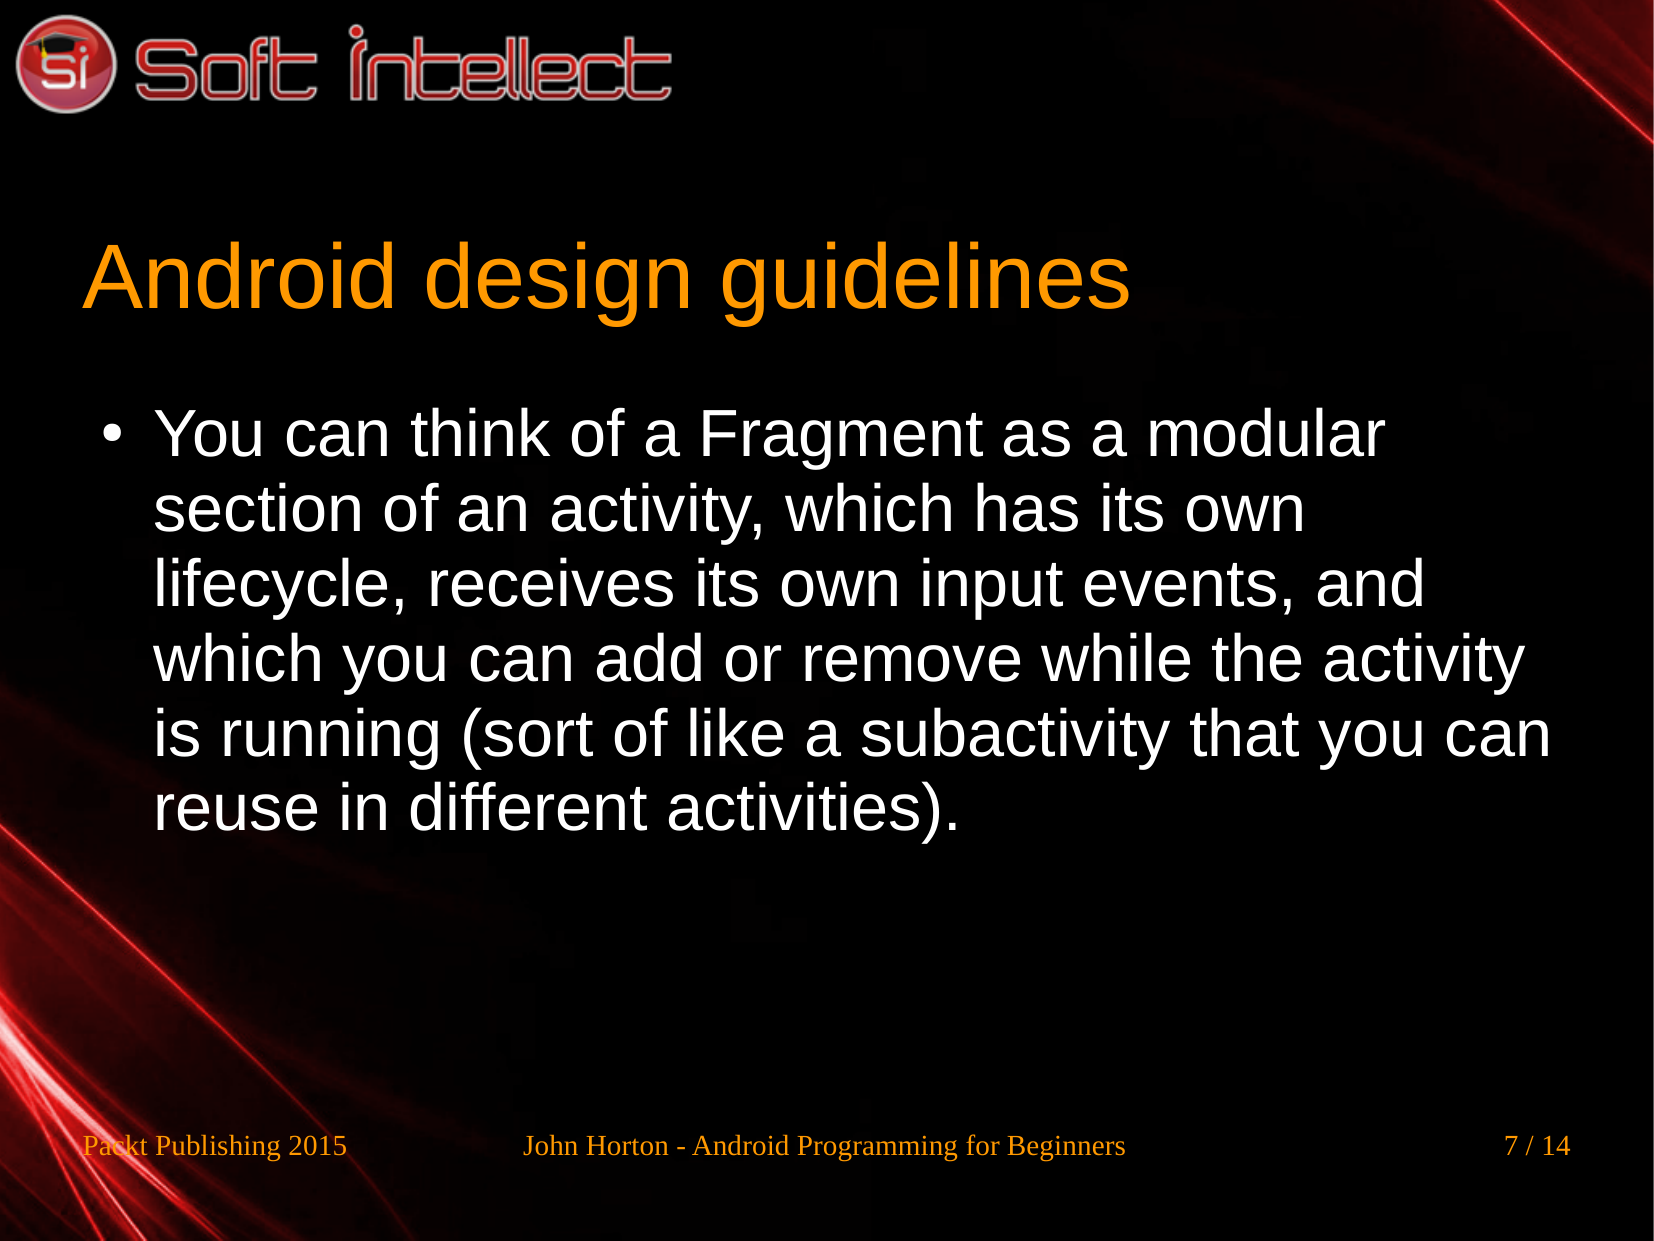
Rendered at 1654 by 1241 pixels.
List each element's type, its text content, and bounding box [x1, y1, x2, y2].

title Android design guidelines [82, 173, 1571, 381]
picture [0, 0, 1654, 1241]
list You can think of a Fragment as a modular section of an activity, which has its own lifecycle, receives its own input events, and which you can add or remove while the activity is running (sort of like a subactivity that you can reuse in different activities). [82, 396, 1571, 1116]
